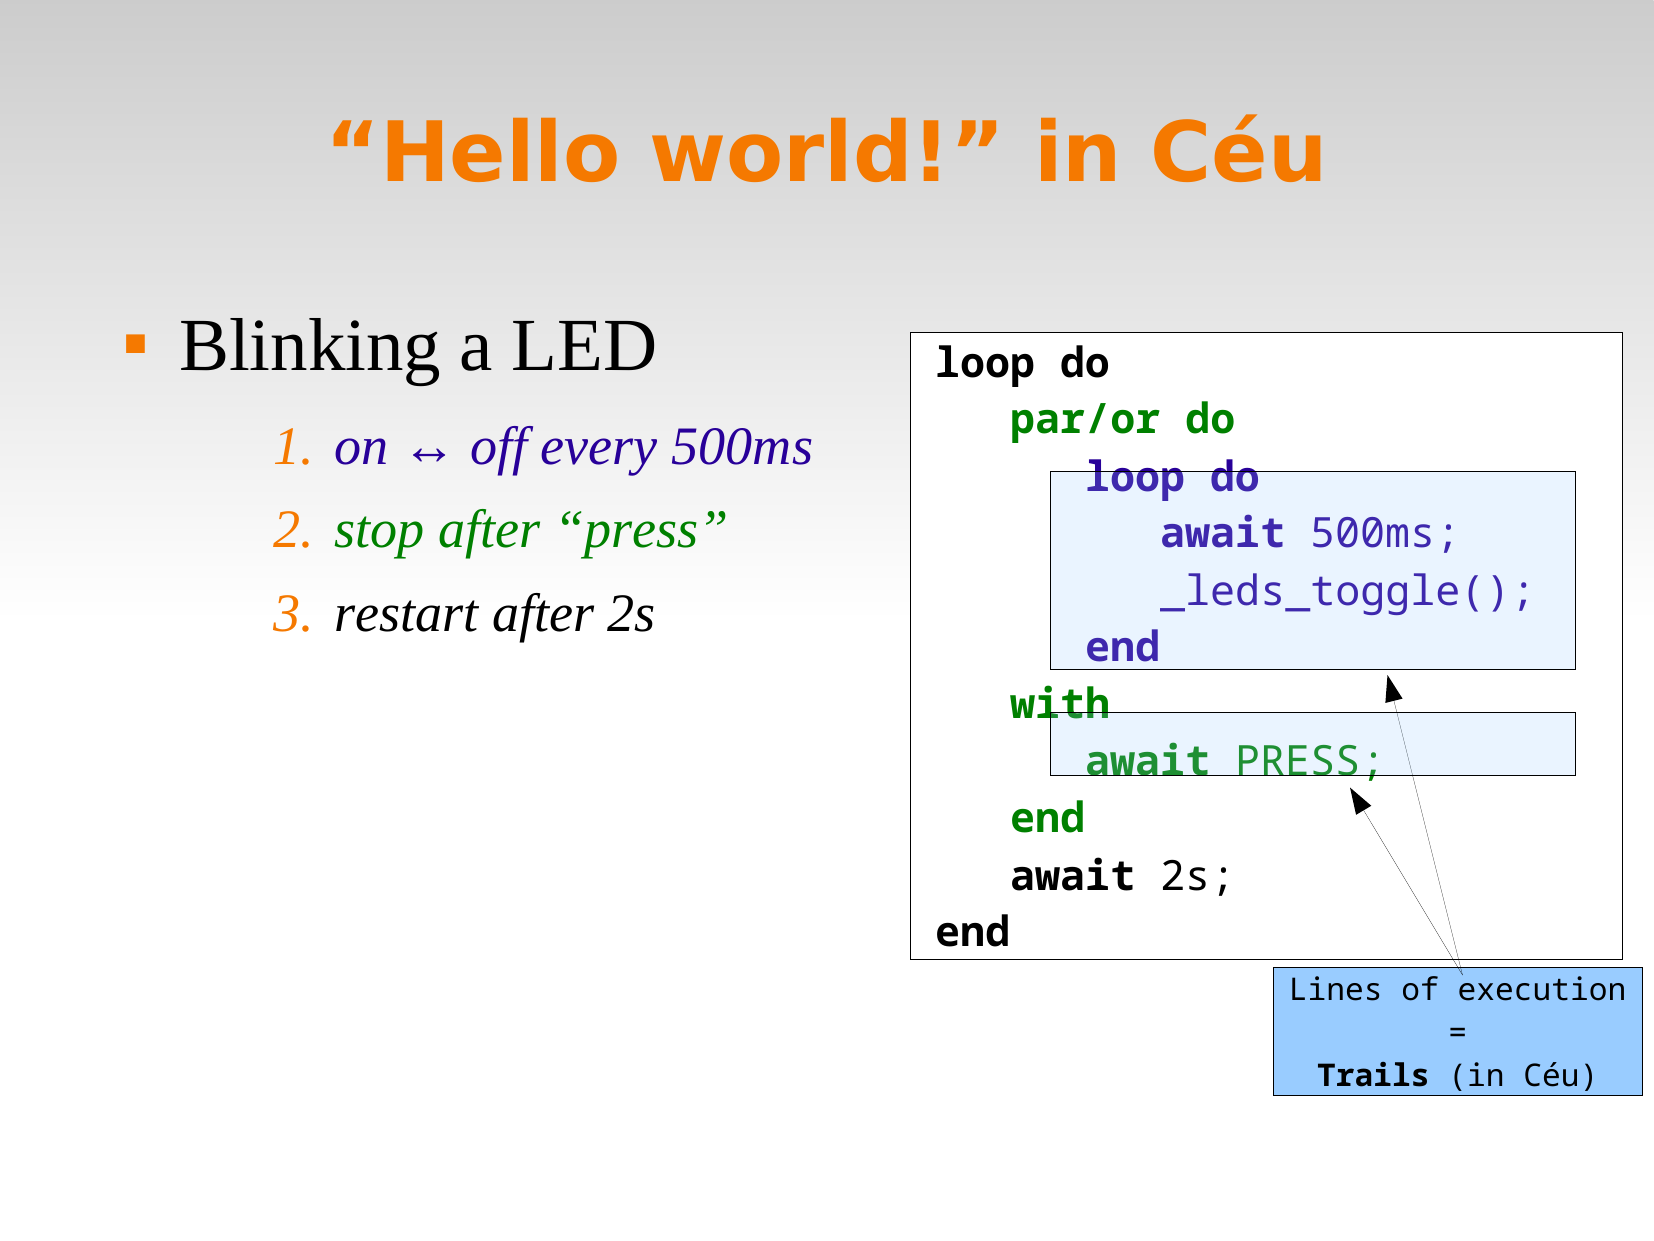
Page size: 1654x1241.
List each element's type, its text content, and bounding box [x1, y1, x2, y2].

text_box Lines of execution = Trails (in Céu) [1273, 975, 1643, 1088]
text_box [1050, 712, 1576, 776]
title “Hello world!” in Céu [82, 49, 1571, 257]
text_box loop do par/or do loop do await 500ms; _leds_toggle(); end with await PRESS; end await 2s; end [938, 345, 1623, 946]
list Blinking a LED on ↔ off every 500ms stop after “press” restart after 2s [37, 303, 938, 1175]
text_box [1050, 471, 1576, 670]
